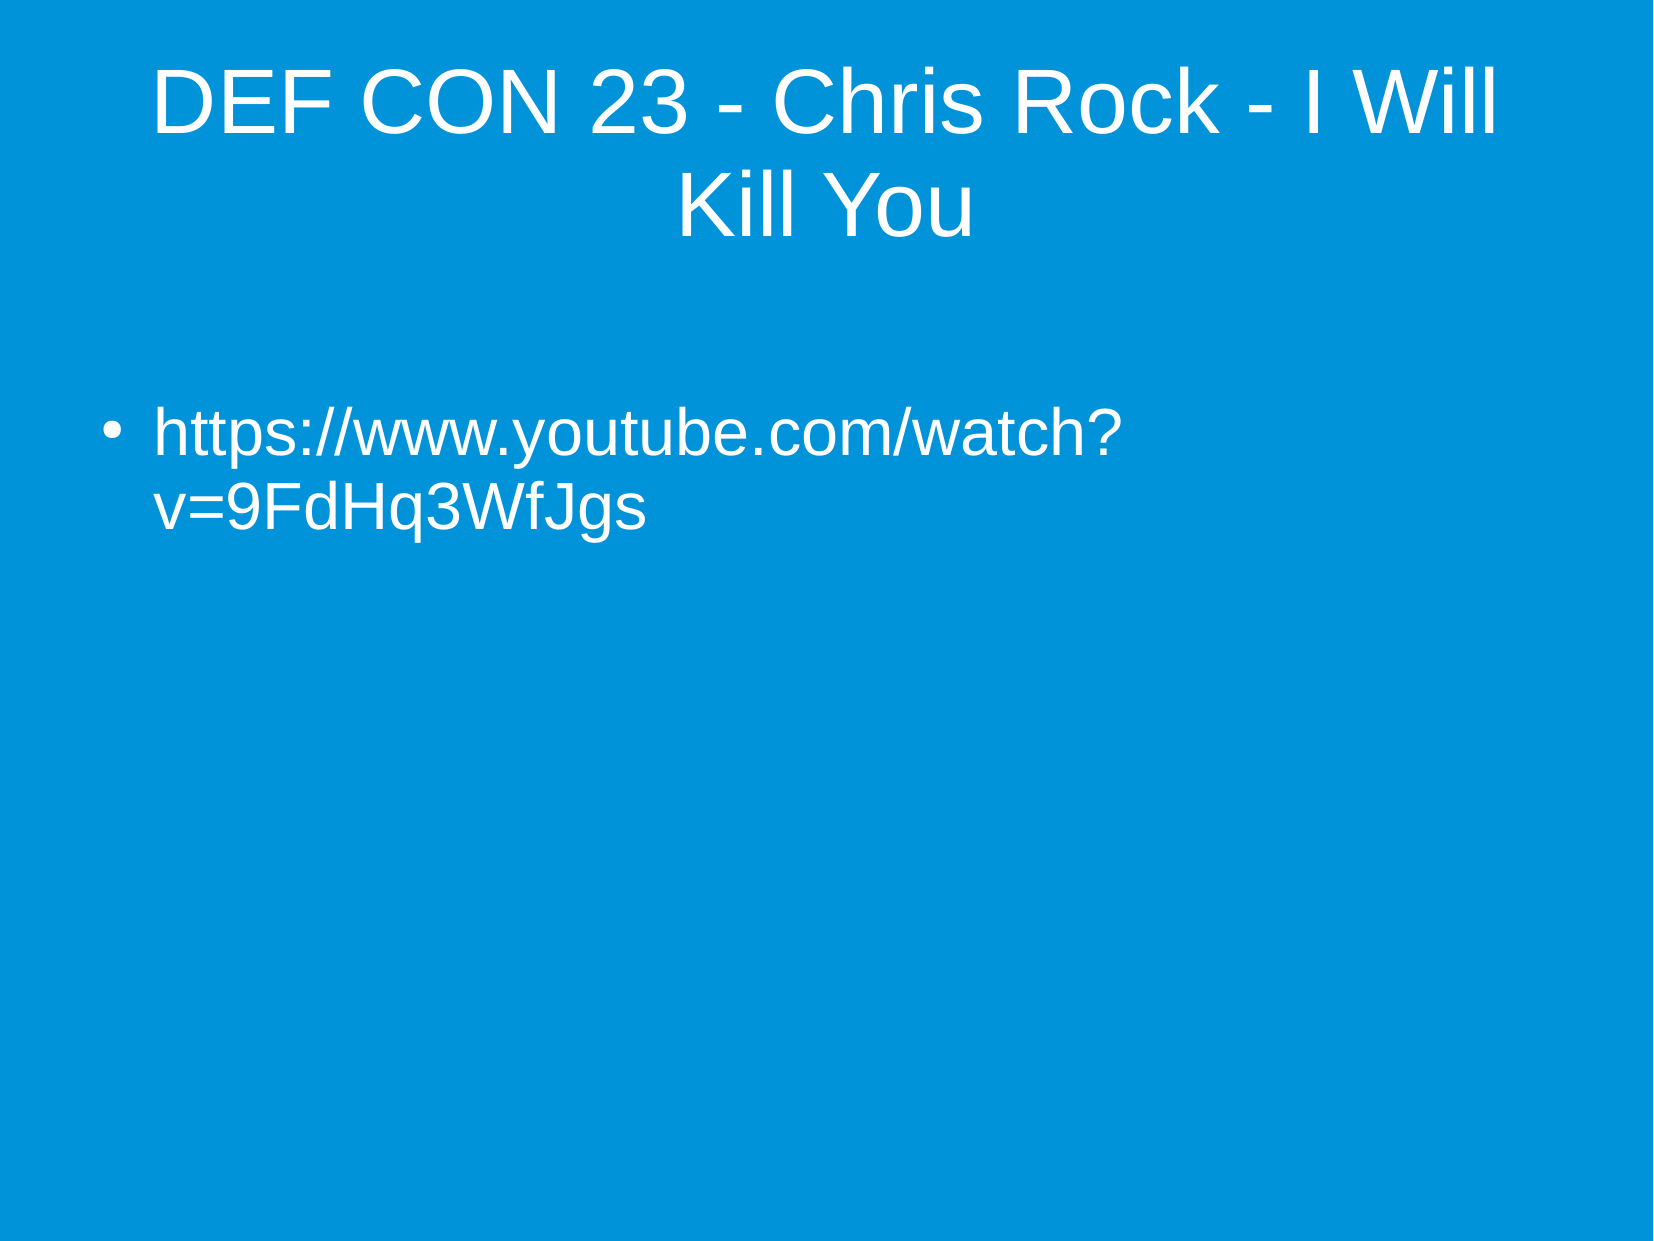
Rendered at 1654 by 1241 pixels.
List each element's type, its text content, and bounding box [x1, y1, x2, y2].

list https://www.youtube.com/watch?v=9FdHq3WfJgs [82, 290, 1571, 1010]
title DEF CON 23 - Chris Rock - I Will Kill You [82, 49, 1571, 257]
